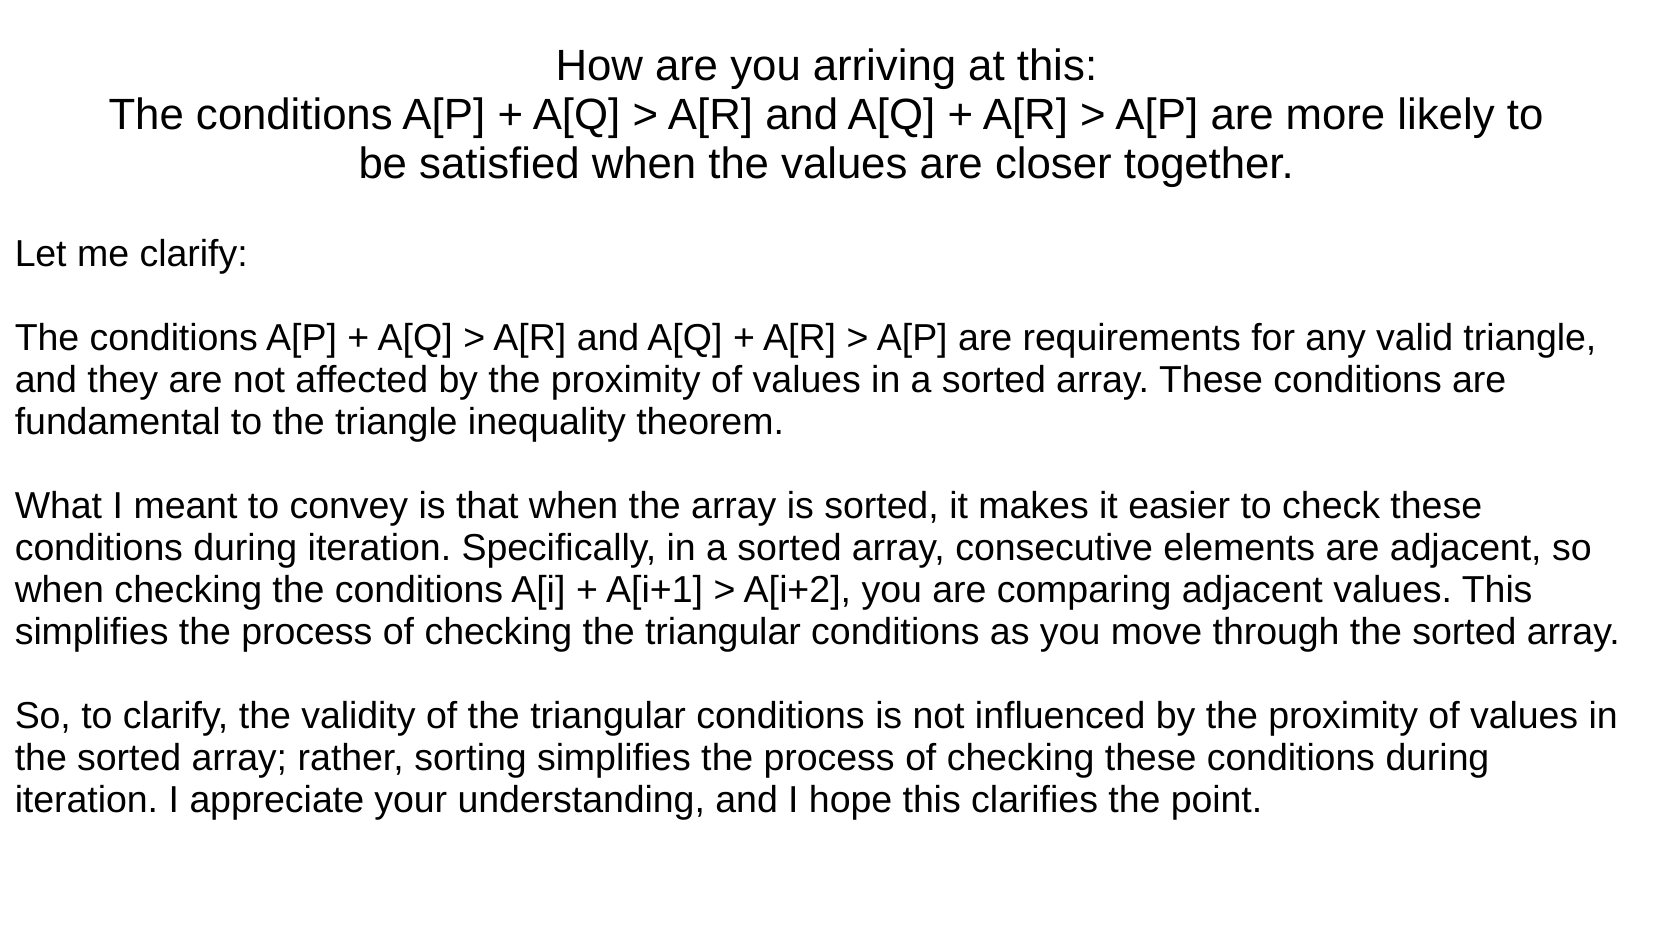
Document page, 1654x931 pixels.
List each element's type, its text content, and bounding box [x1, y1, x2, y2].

title How are you arriving at this: The conditions A[P] + A[Q] > A[R] and A[Q] + A[R] > A[P] are more likely to be satisfied when the values are closer together. [82, 36, 1571, 192]
text_box Let me clarify: The conditions A[P] + A[Q] > A[R] and A[Q] + A[R] > A[P] are requirements for any valid triangle, and they are not affected by the proximity of values in a sorted array. These conditions are fundamental to the triangle inequality theorem. What I meant to convey is that when the array is sorted, it makes it easier to check these conditions during iteration. Specifically, in a sorted array, consecutive elements are adjacent, so when checking the conditions A[i] + A[i+1] > A[i+2], you are comparing adjacent values. This simplifies the process of checking the triangular conditions as you move through the sorted array. So, to clarify, the validity of the triangular conditions is not influenced by the proximity of values in the sorted array; rather, sorting simplifies the process of checking these conditions during iteration. I appreciate your understanding, and I hope this clarifies the point. [0, 225, 1651, 901]
